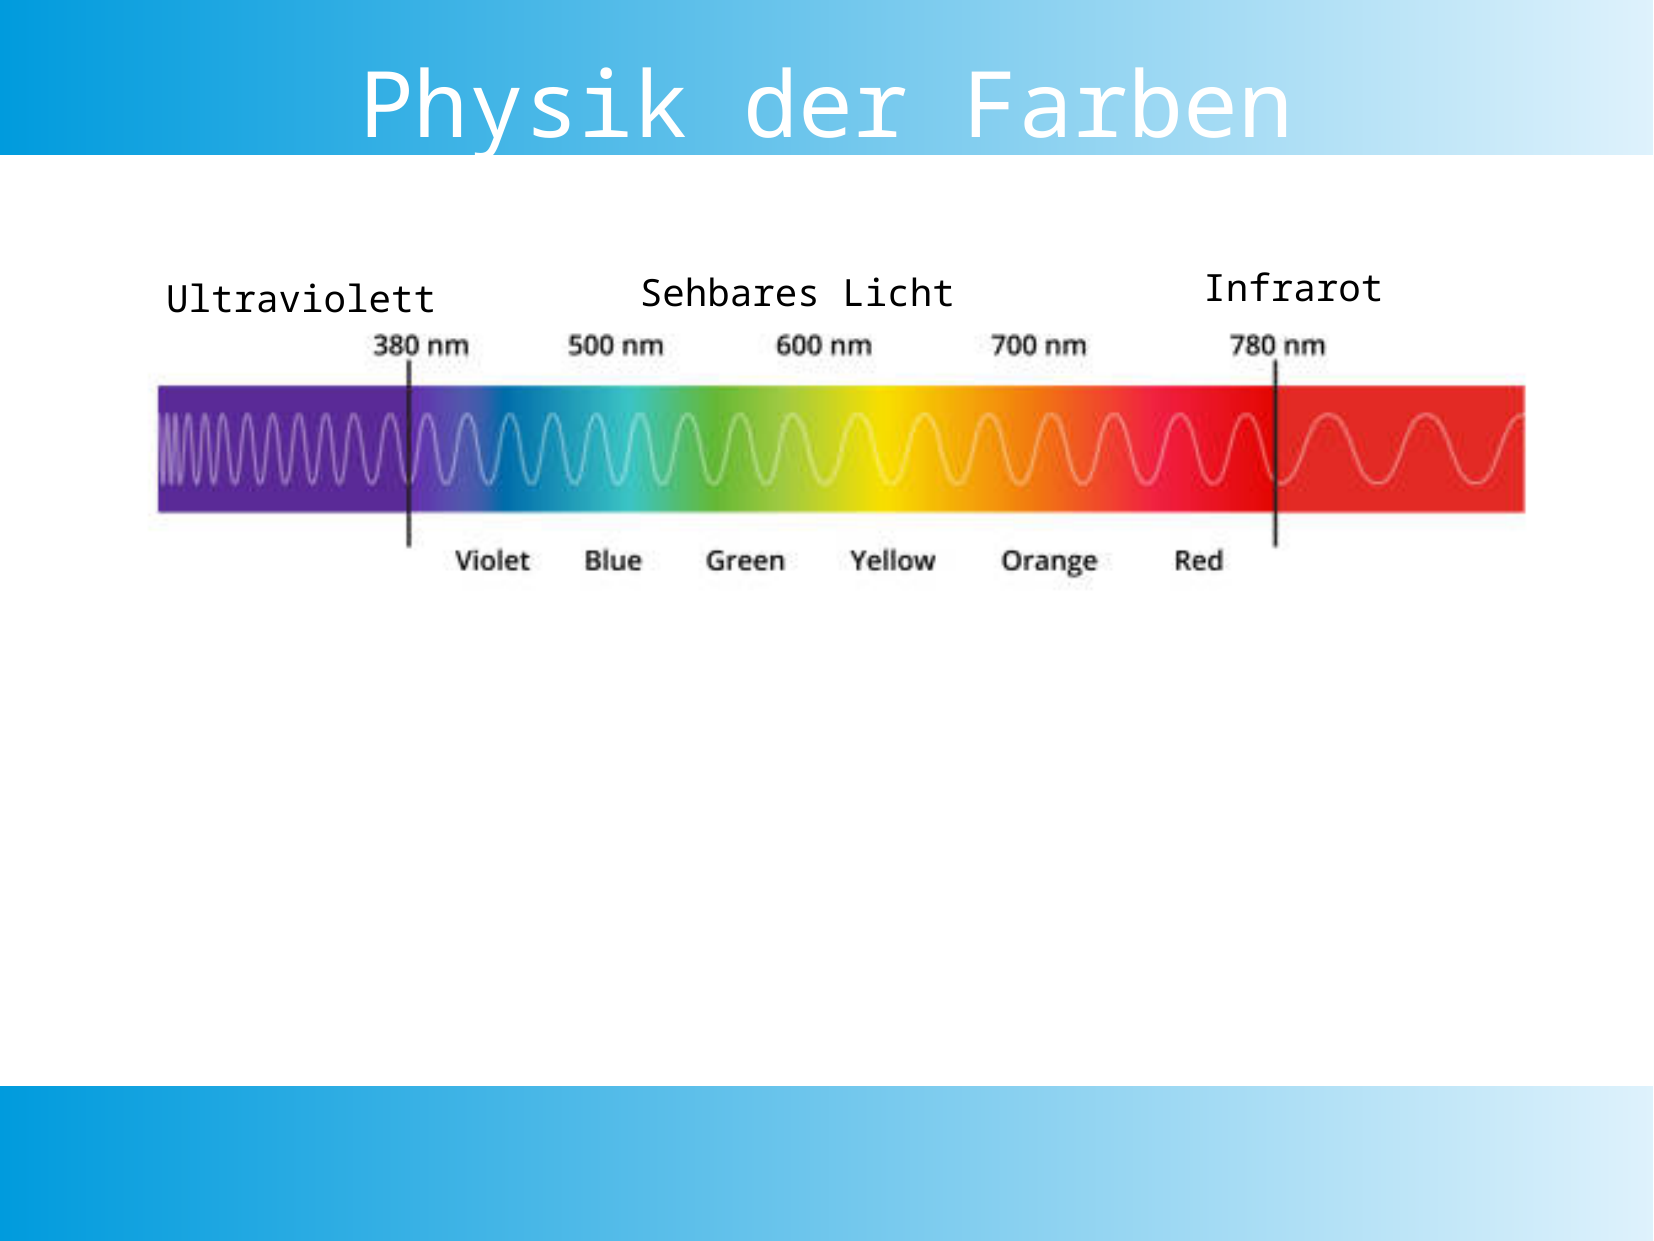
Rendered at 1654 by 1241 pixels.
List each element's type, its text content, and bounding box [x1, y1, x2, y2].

text_box Sehbares Licht [602, 259, 993, 325]
text_box Infrarot [1098, 254, 1489, 319]
text_box Ultraviolett [106, 265, 497, 331]
picture [90, 236, 1595, 603]
title Physik der Farben [82, 40, 1571, 163]
